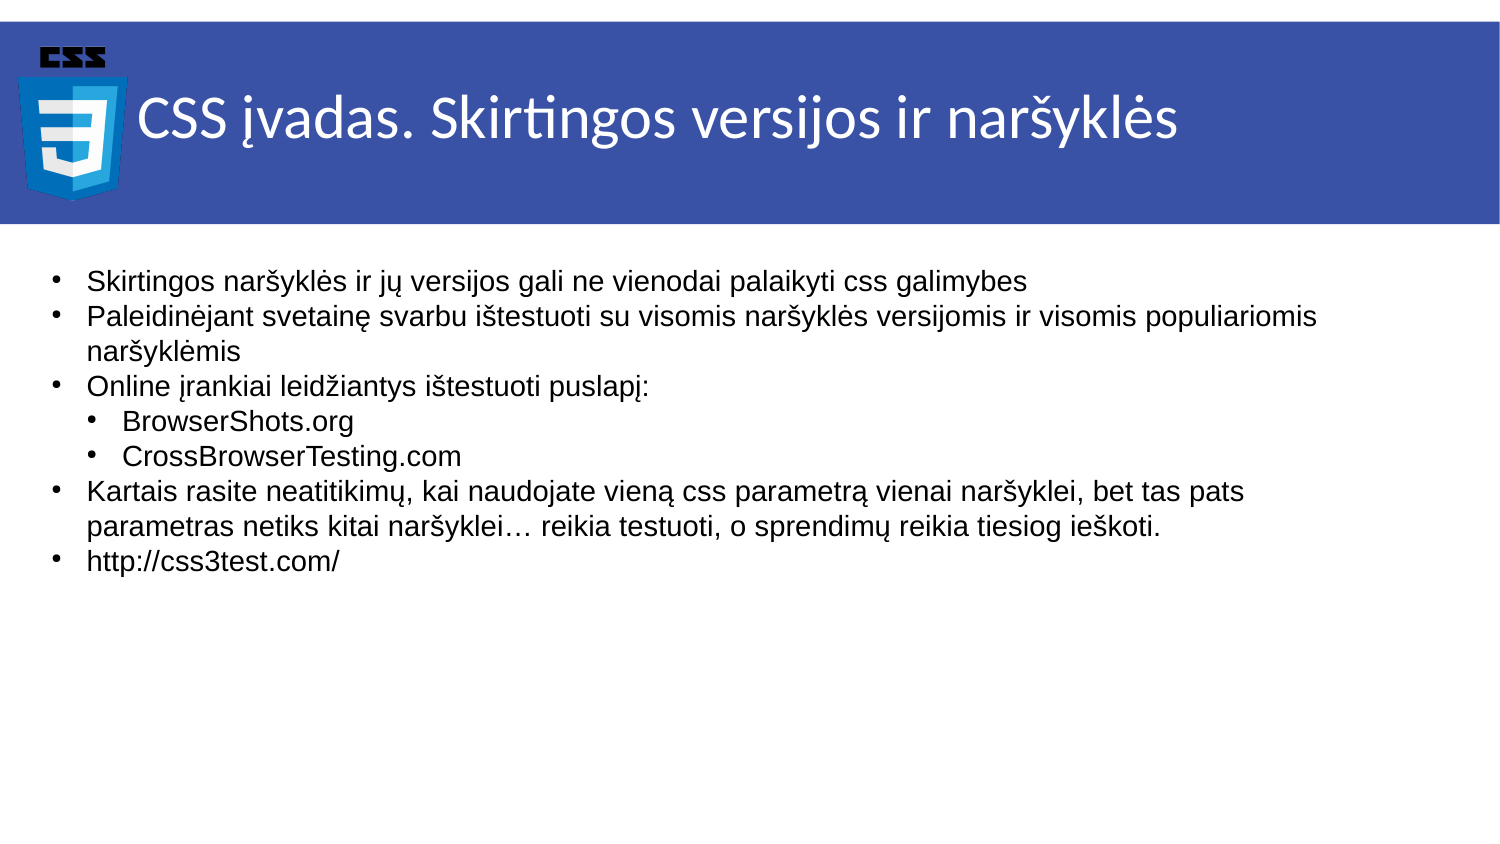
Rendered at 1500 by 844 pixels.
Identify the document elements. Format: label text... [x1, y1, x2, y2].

text_box Skirtingos naršyklės ir jų versijos gali ne vienodai palaikyti css galimybes Paleidinėjant svetainę svarbu ištestuoti su visomis naršyklės versijomis ir visomis populiariomis naršyklėmis Online įrankiai leidžiantys ištestuoti puslapį: BrowserShots.org CrossBrowserTesting.com Kartais rasite neatitikimų, kai naudojate vieną css parametrą vienai naršyklei, bet tas pats parametras netiks kitai naršyklei… reikia testuoti, o sprendimų reikia tiesiog ieškoti. http://css3test.com/ [36, 247, 1389, 789]
title CSS įvadas. Skirtingos versijos ir naršyklės [128, 72, 1500, 167]
picture [17, 46, 128, 201]
